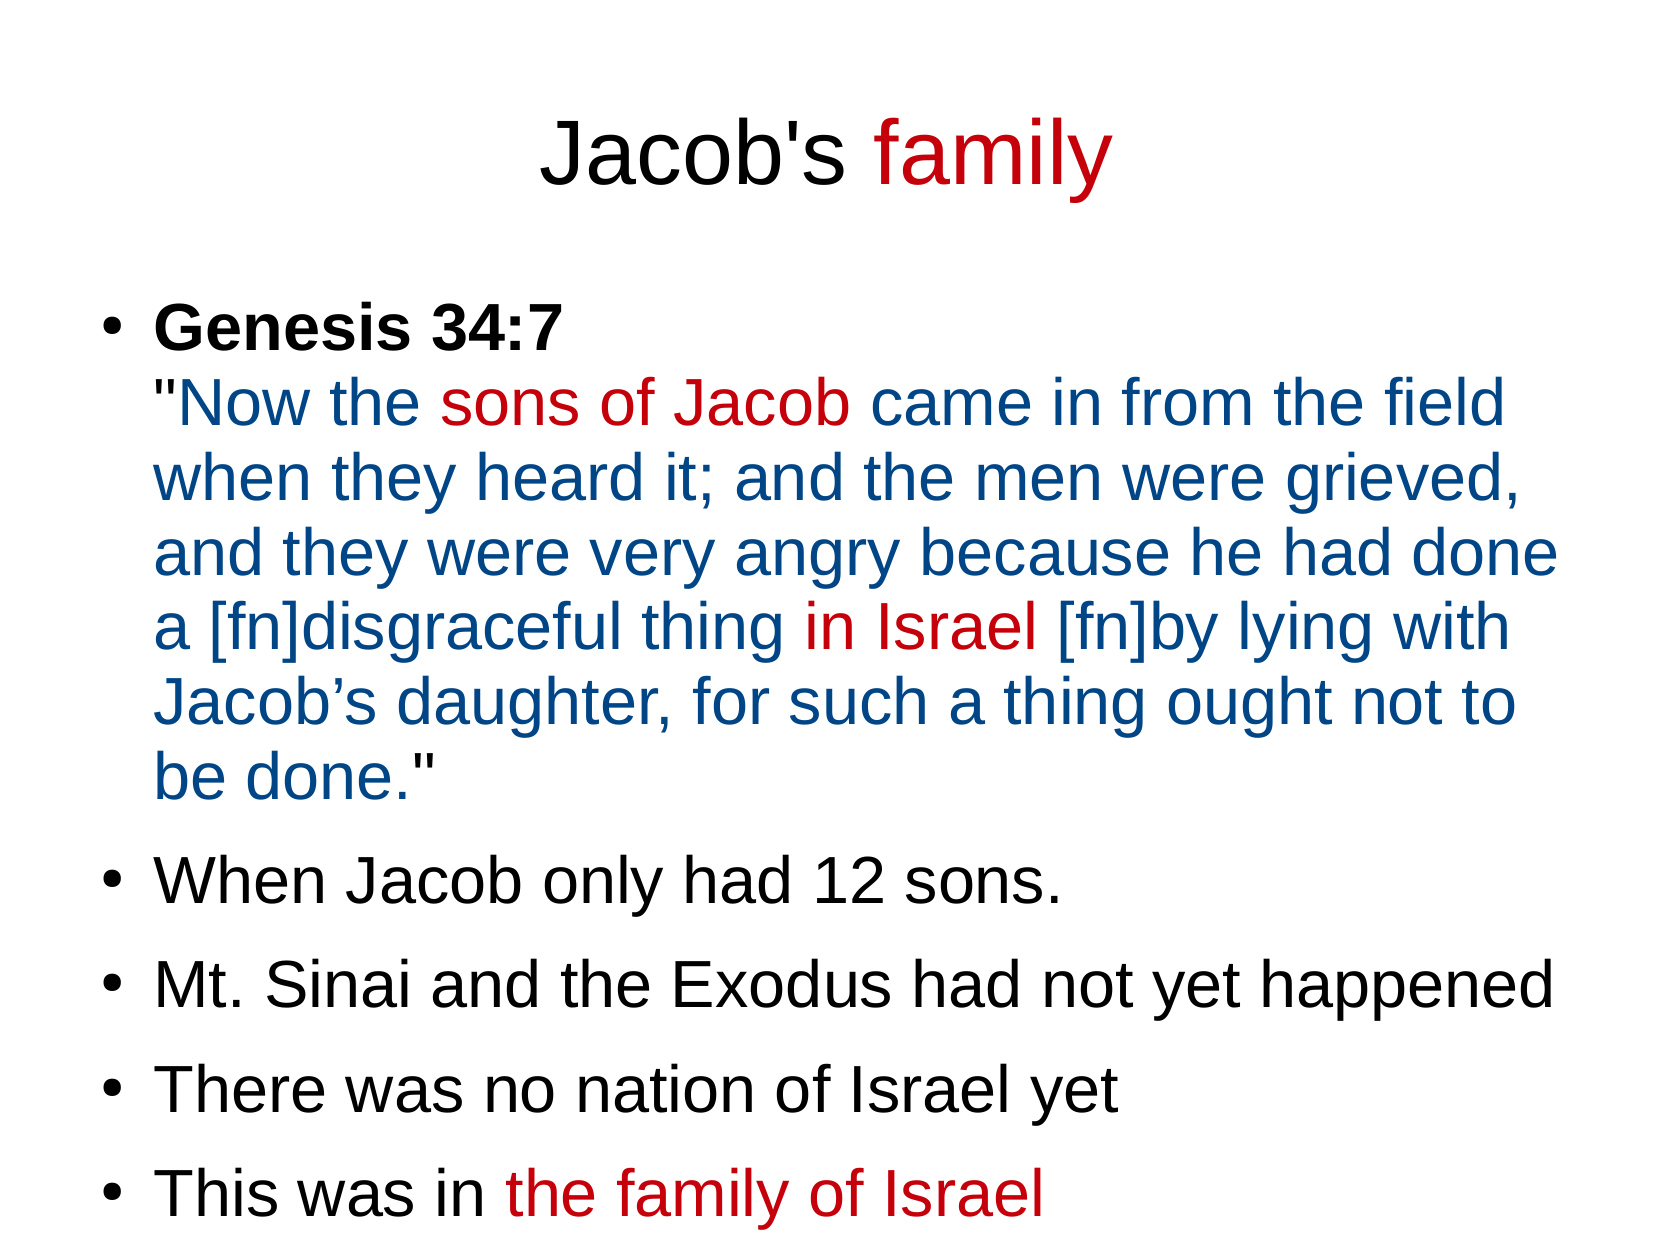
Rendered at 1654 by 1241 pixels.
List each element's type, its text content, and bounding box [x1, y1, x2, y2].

title Jacob's family [82, 49, 1571, 257]
list Genesis 34:7 "Now the sons of Jacob came in from the field when they heard it; and the men were grieved, and they were very angry because he had done a [fn]disgraceful thing in Israel [fn]by lying with Jacob’s daughter, for such a thing ought not to be done." When Jacob only had 12 sons. Mt. Sinai and the Exodus had not yet happened There was no nation of Israel yet This was in the family of Israel [82, 290, 1571, 1231]
